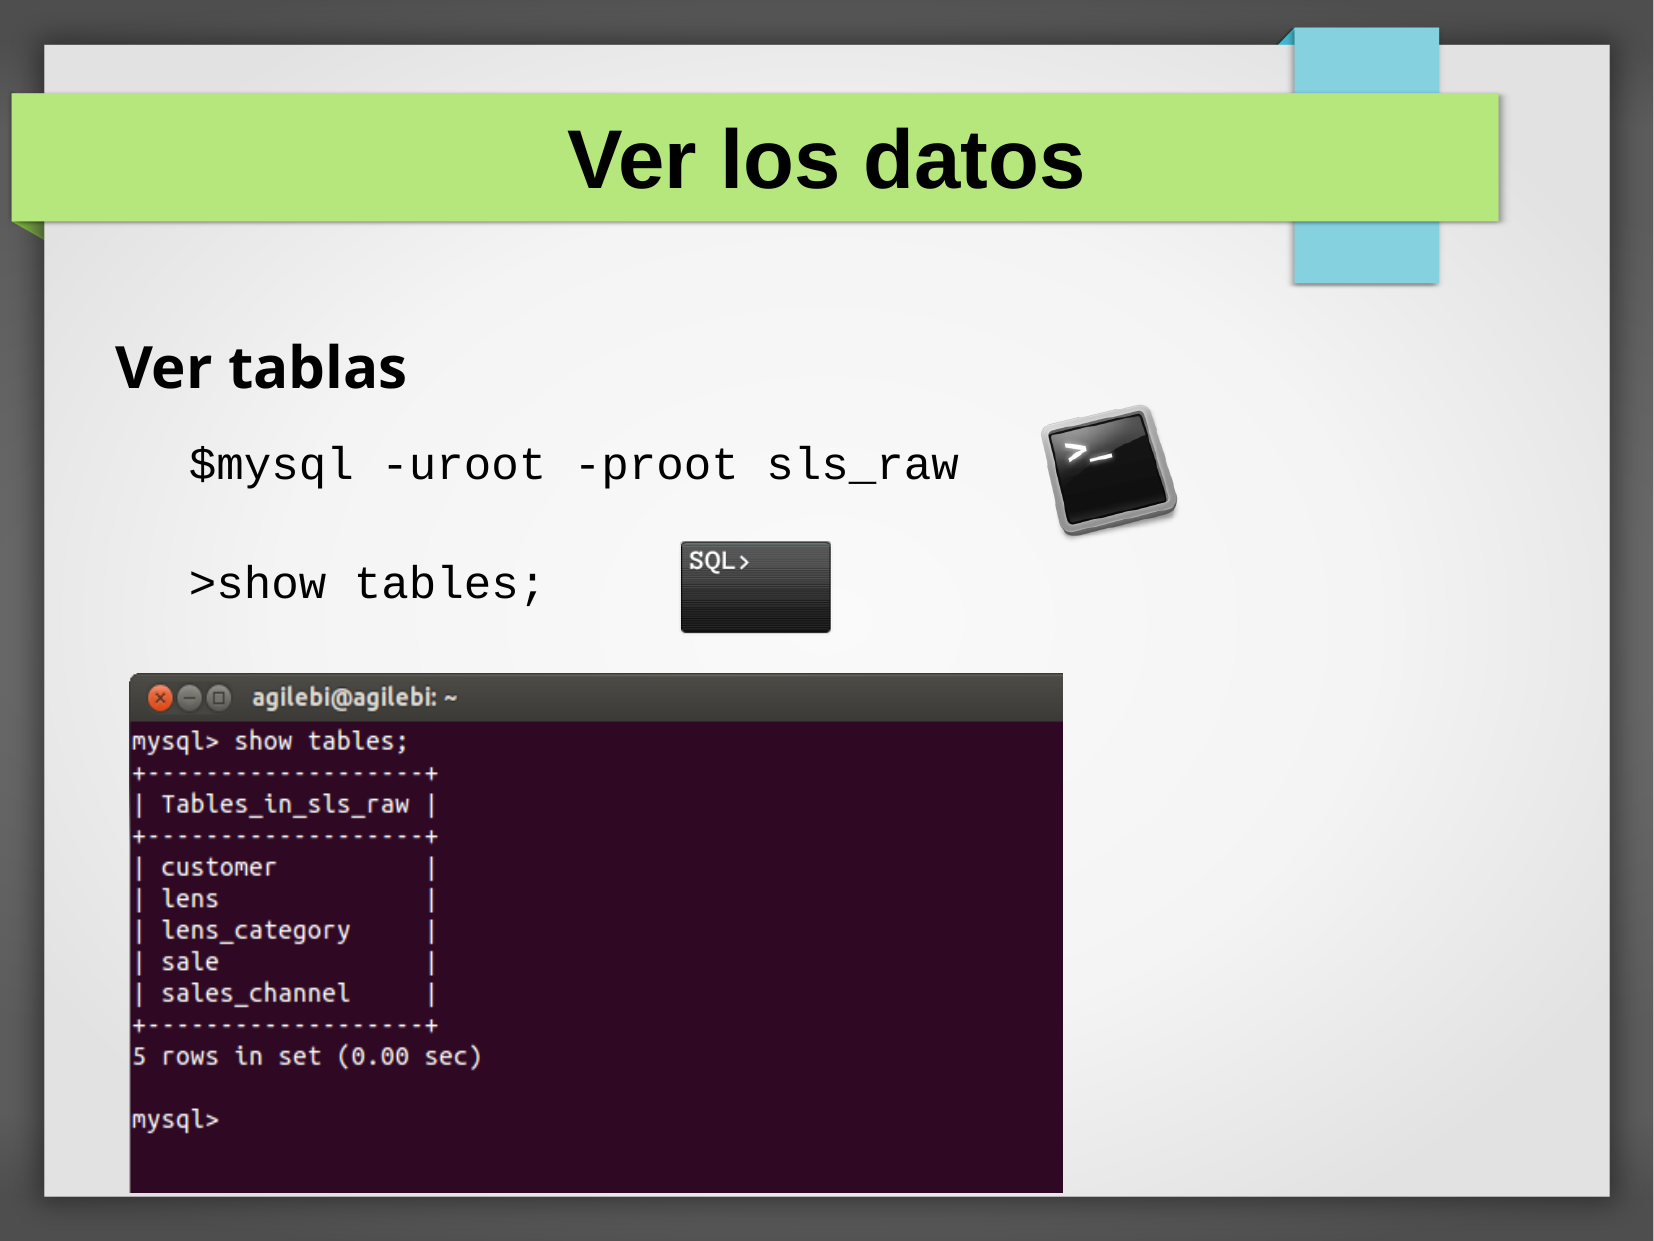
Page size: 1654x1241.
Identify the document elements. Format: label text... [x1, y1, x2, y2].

picture [0, 0, 1654, 1241]
text_box Ver tablas $mysql -uroot -proot sls_raw >show tables; [100, 318, 1075, 674]
title Ver los datos [70, 106, 1583, 213]
